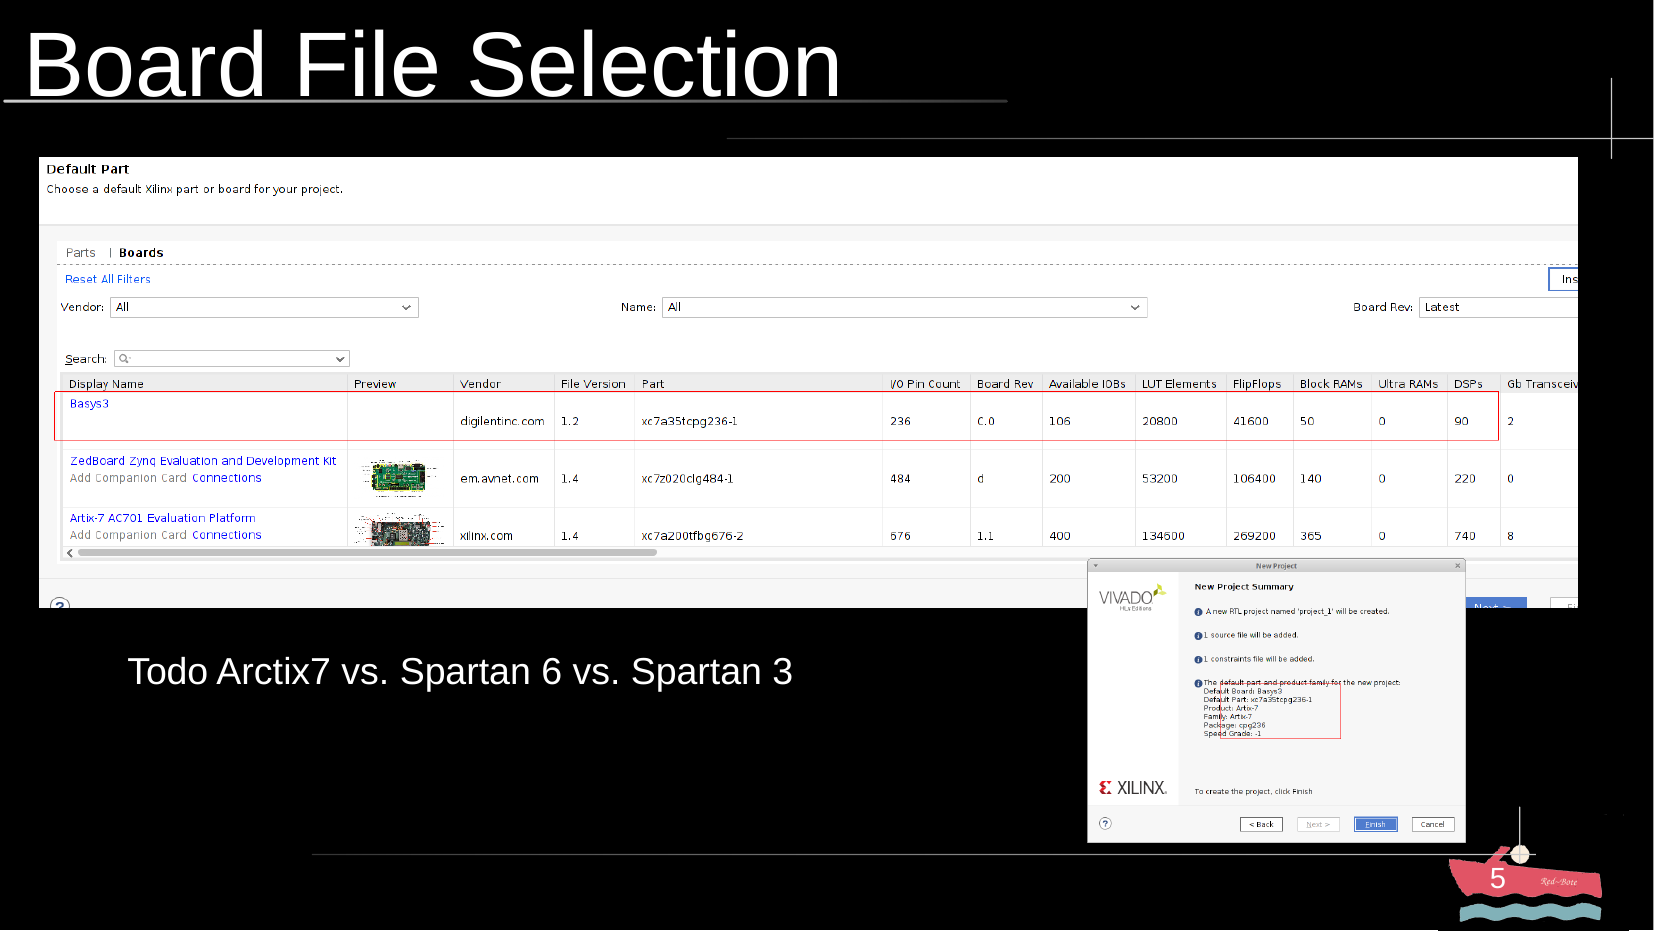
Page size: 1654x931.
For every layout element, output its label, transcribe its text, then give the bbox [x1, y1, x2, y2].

text_box Todo Arctix7 vs. Spartan 6 vs. Spartan 3 [112, 643, 863, 869]
title Board File Selection [23, 11, 1589, 119]
picture [39, 157, 1578, 854]
picture [1438, 814, 1629, 931]
